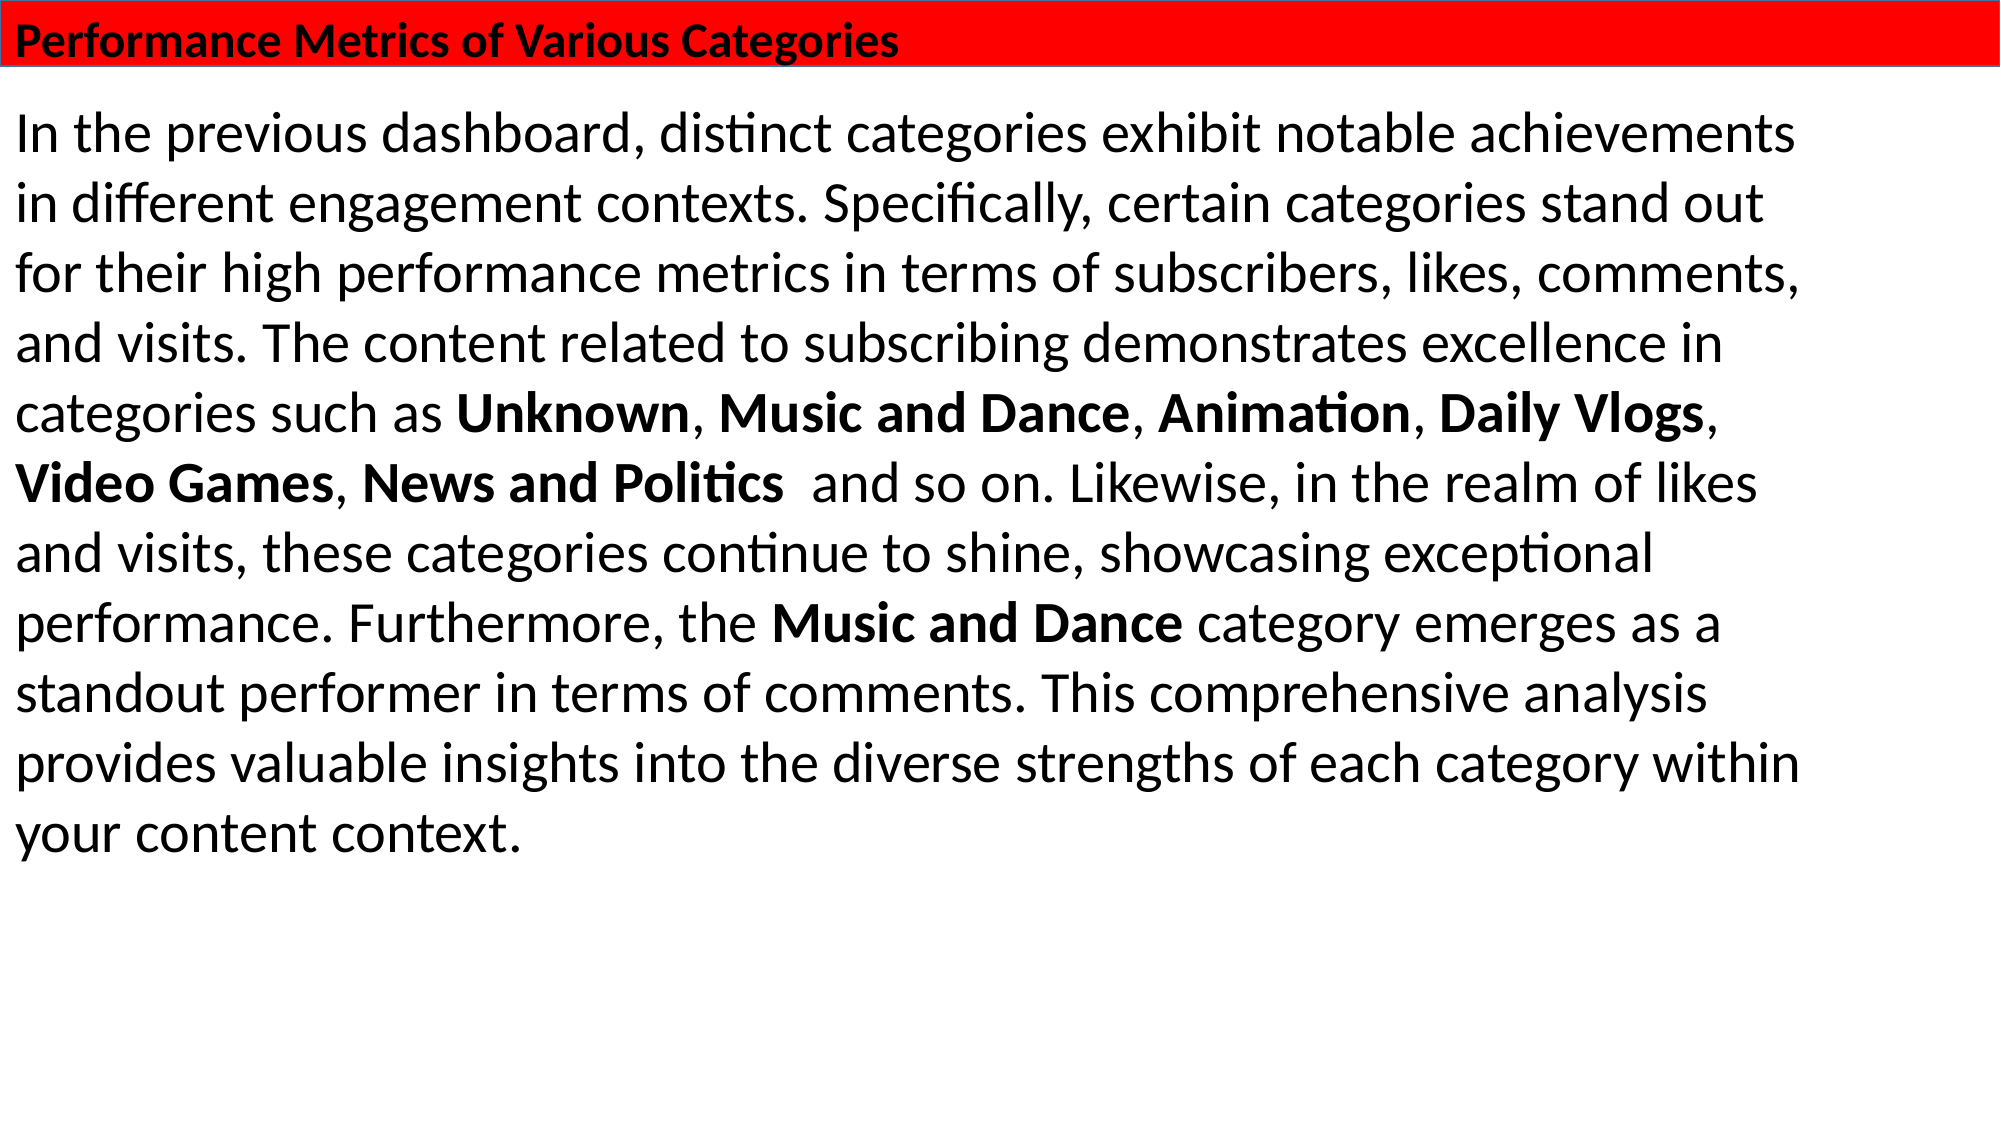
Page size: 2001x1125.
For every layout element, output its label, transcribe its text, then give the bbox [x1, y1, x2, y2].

text_box Performance Metrics of Various Categories [0, 0, 2000, 66]
text_box In the previous dashboard, distinct categories exhibit notable achievements in different engagement contexts. Specifically, certain categories stand out for their high performance metrics in terms of subscribers, likes, comments, and visits. The content related to subscribing demonstrates excellence in categories such as Unknown, Music and Dance, Animation, Daily Vlogs, Video Games, News and Politics and so on. Likewise, in the realm of likes and visits, these categories continue to shine, showcasing exceptional performance. Furthermore, the Music and Dance category emerges as a standout performer in terms of comments. This comprehensive analysis provides valuable insights into the diverse strengths of each category within your content context. [0, 86, 1857, 880]
